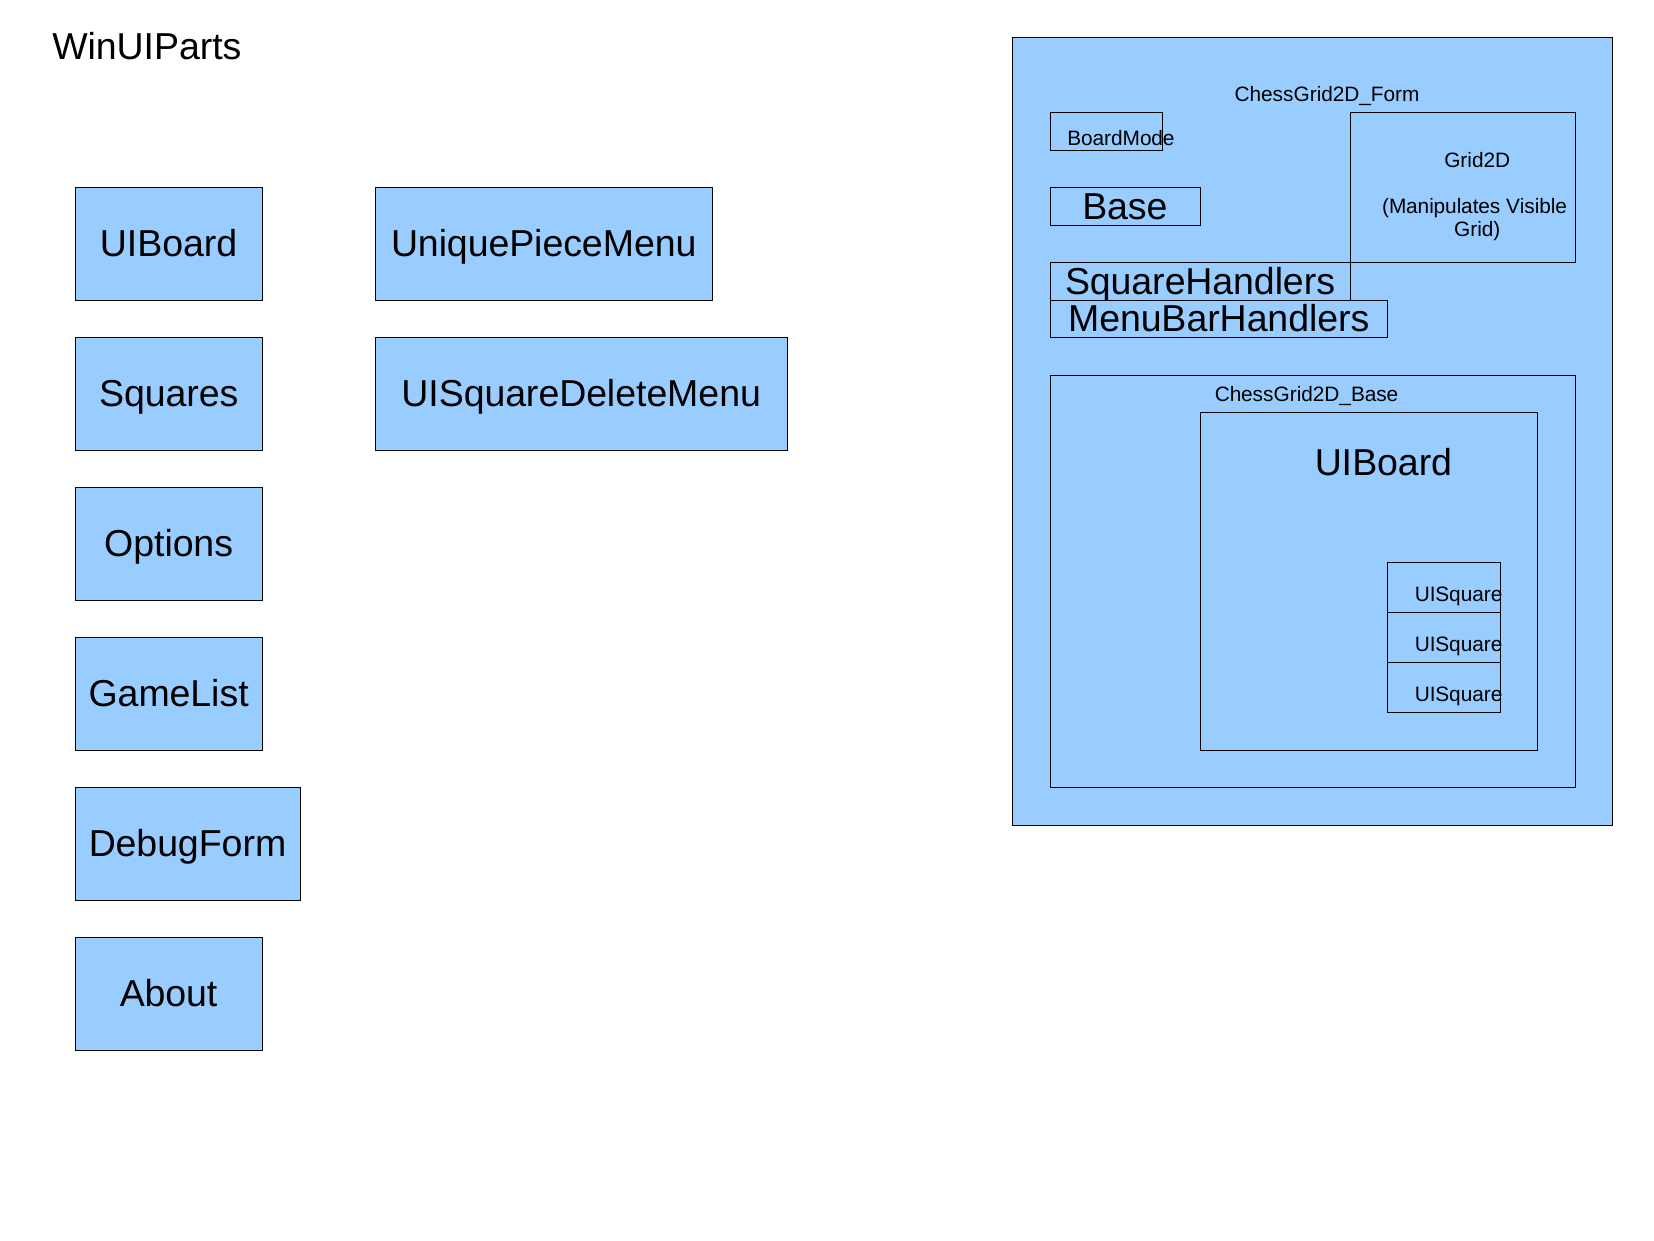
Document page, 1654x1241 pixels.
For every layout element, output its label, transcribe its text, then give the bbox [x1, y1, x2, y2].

text_box MenuBarHandlers [1050, 300, 1388, 338]
text_box UISquare [1399, 625, 1518, 664]
text_box DebugForm [75, 787, 301, 901]
text_box Grid2D [1429, 141, 1526, 179]
text_box Options [75, 487, 263, 601]
text_box UIBoard [75, 187, 263, 301]
text_box BoardMode [1052, 119, 1190, 158]
text_box UIBoard [1300, 433, 1467, 491]
text_box ChessGrid2D_Base [1200, 375, 1414, 412]
text_box WinUIParts [37, 18, 601, 76]
text_box Base [1050, 187, 1201, 226]
text_box UniquePieceMenu [375, 187, 713, 301]
text_box UISquareDeleteMenu [375, 337, 788, 451]
text_box Squares [75, 337, 263, 451]
text_box SquareHandlers [1050, 262, 1351, 300]
text_box UISquare [1399, 575, 1518, 614]
text_box About [75, 937, 263, 1051]
text_box ChessGrid2D_Form [1219, 74, 1435, 113]
text_box GameList [75, 637, 263, 751]
text_box UISquare [1399, 675, 1518, 714]
text_box (Manipulates Visible [1367, 187, 1588, 225]
text_box [1012, 37, 1613, 826]
text_box Grid) [1439, 210, 1516, 248]
